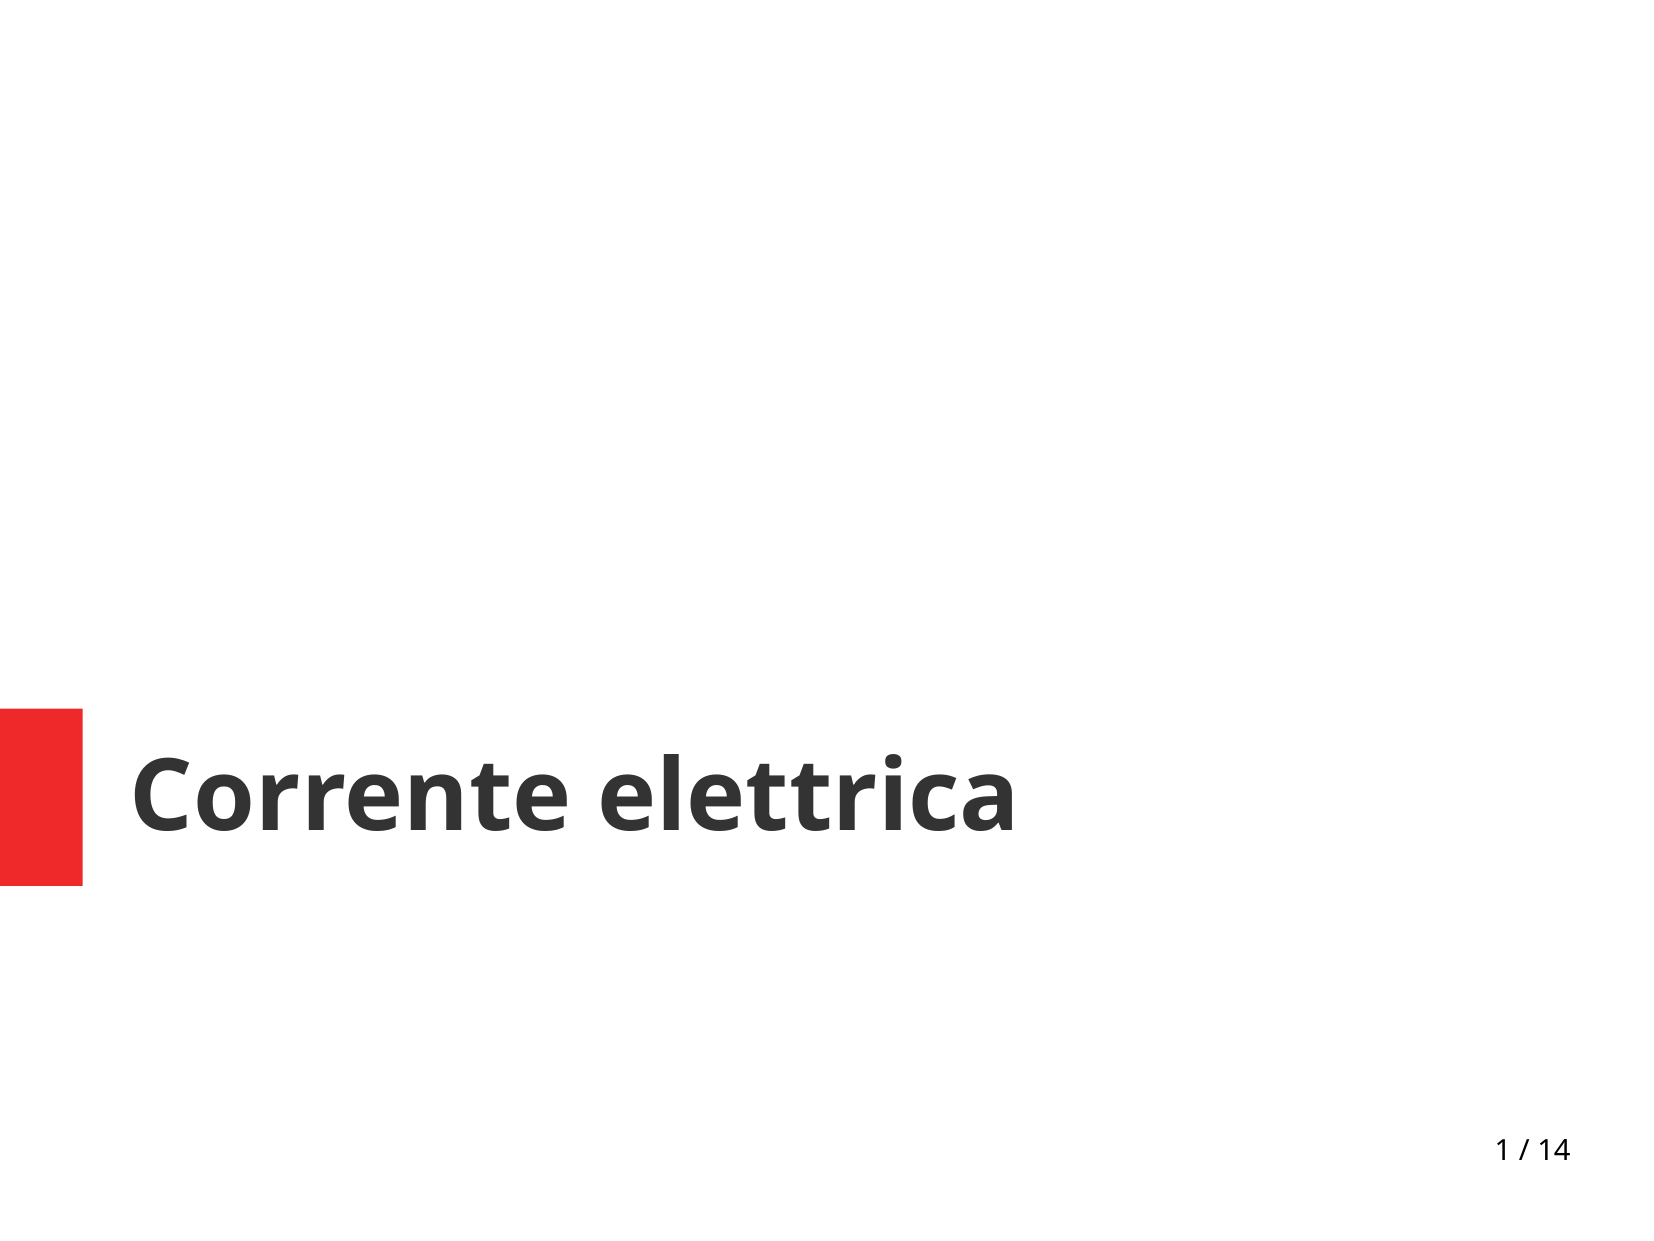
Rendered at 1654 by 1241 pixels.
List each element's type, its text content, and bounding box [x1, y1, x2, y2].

title Corrente elettrica [129, 655, 1536, 928]
